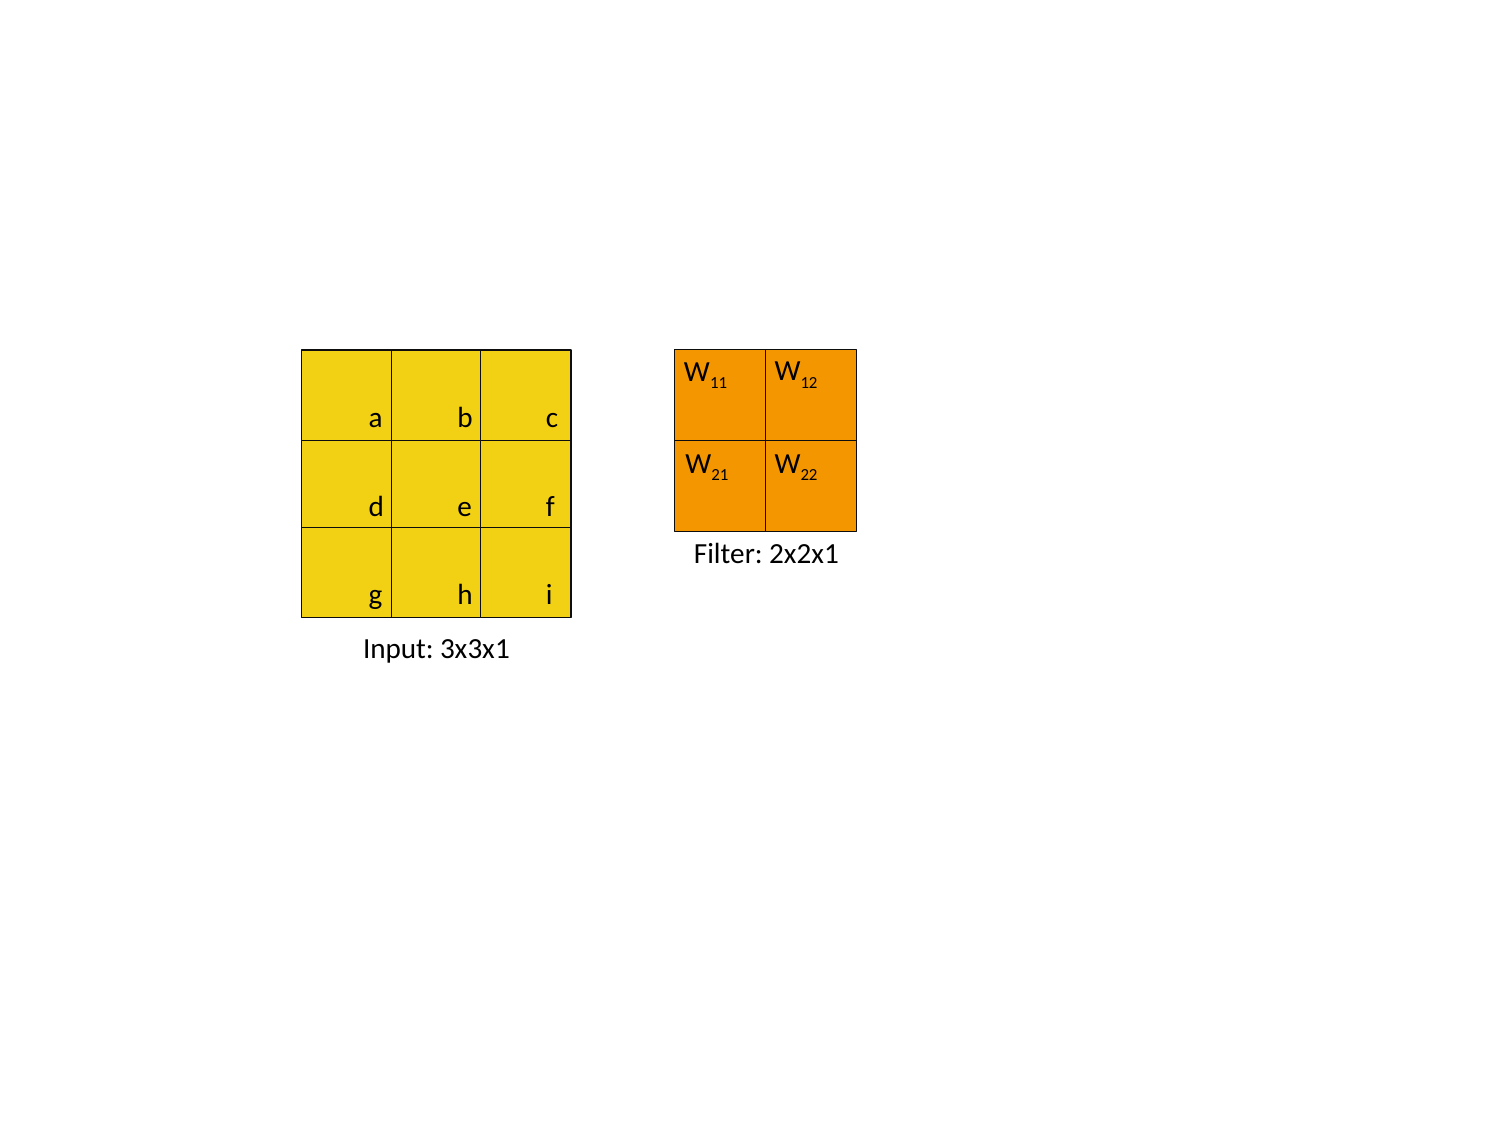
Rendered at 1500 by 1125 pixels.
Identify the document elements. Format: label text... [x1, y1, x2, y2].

text_box W21 [674, 440, 765, 527]
text_box a [353, 390, 543, 441]
text_box f [531, 479, 720, 530]
text_box W12 [765, 349, 857, 440]
text_box e [442, 479, 481, 530]
text_box d [353, 479, 405, 530]
text_box c [543, 390, 720, 441]
text_box g [353, 568, 405, 618]
text_box h [442, 568, 481, 618]
text_box [301, 350, 572, 618]
text_box Input: 3x3x1 [348, 621, 538, 672]
text_box i [531, 568, 720, 618]
text_box Filter: 2x2x1 [679, 527, 892, 577]
text_box W11 [674, 349, 765, 440]
text_box W22 [765, 440, 857, 527]
